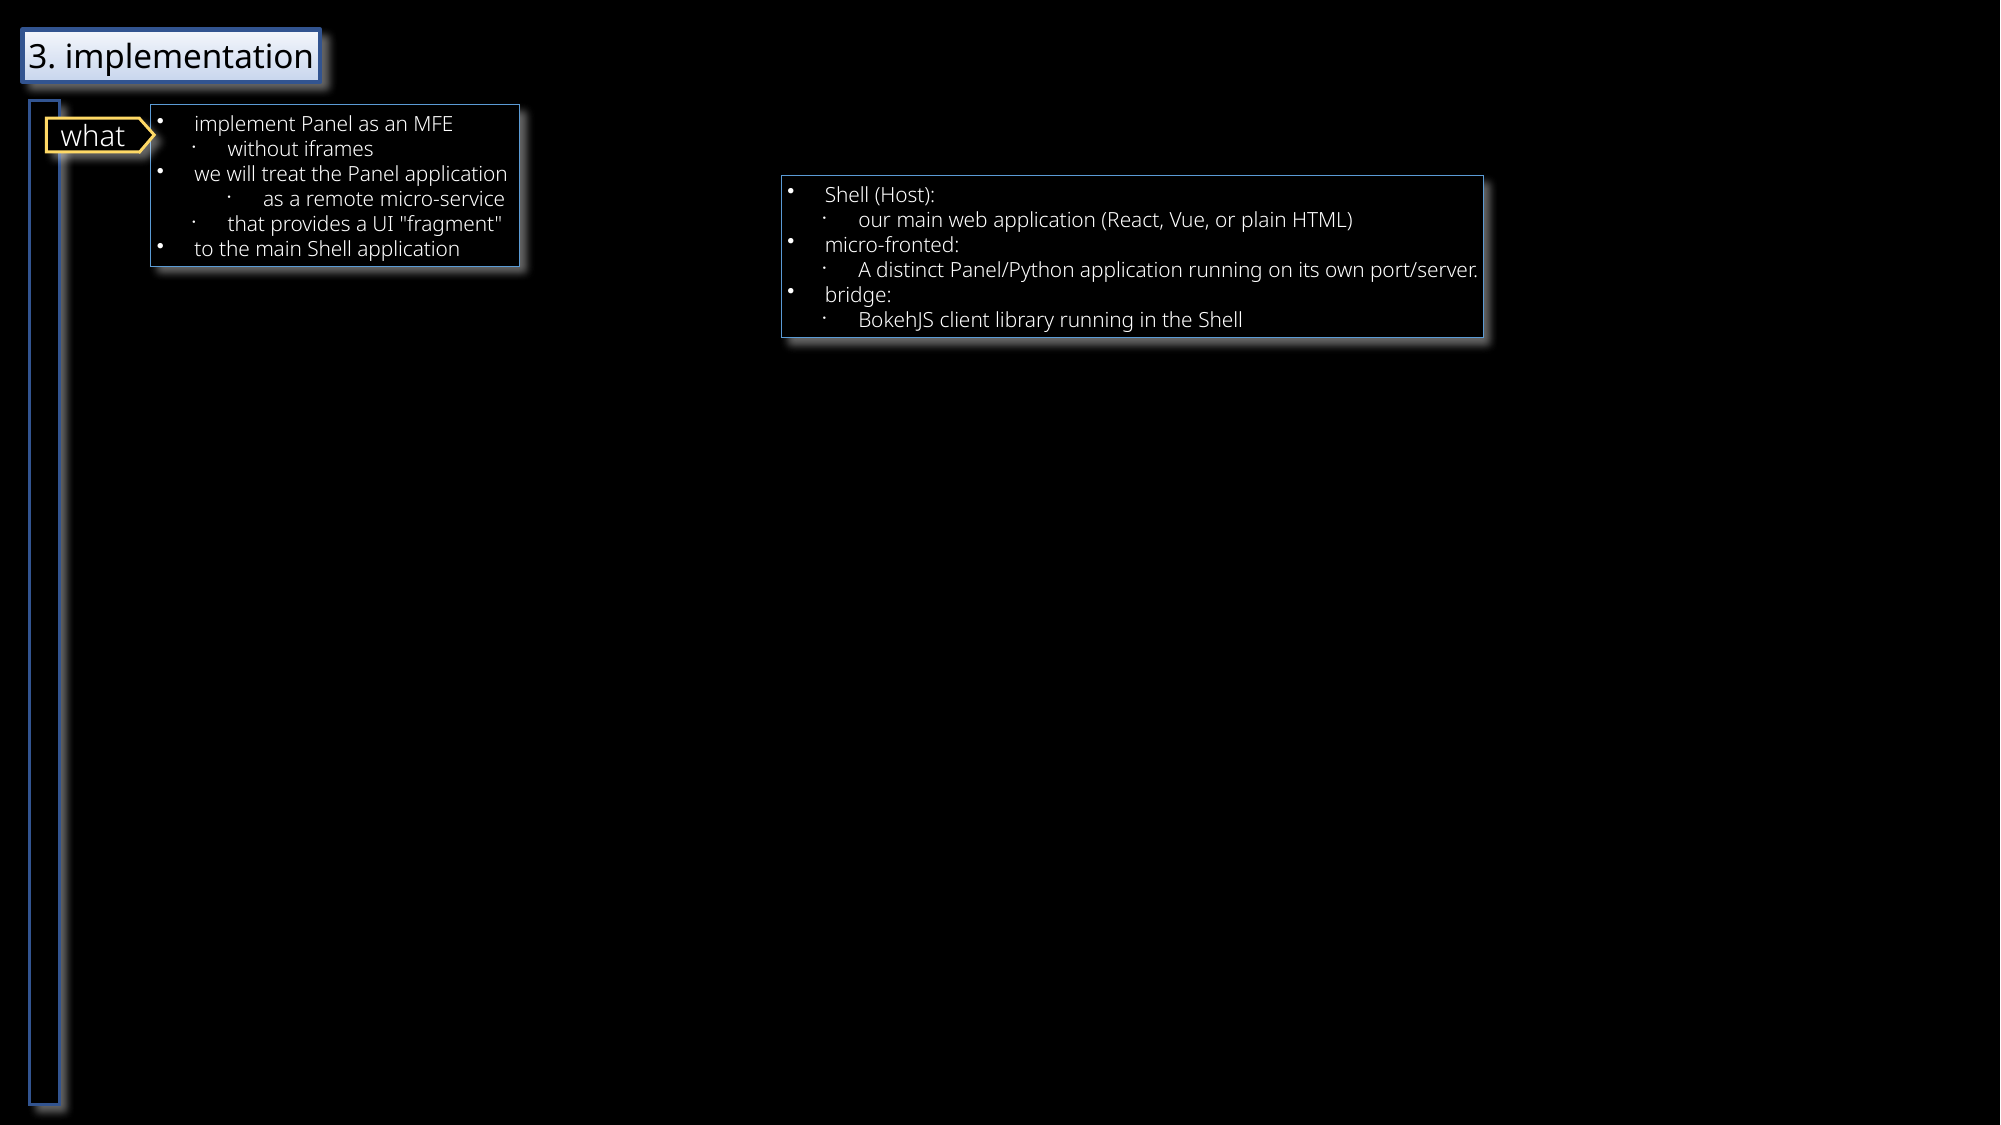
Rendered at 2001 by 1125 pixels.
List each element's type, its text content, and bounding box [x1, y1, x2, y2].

text_box implement Panel as an MFE without iframes we will treat the Panel application as a remote micro-service that provides a UI "fragment" to the main Shell application [150, 104, 520, 267]
text_box Shell (Host): our main web application (React, Vue, or plain HTML) micro-fronted: A distinct Panel/Python application running on its own port/server. bridge: BokehJS client library running in the Shell [781, 175, 1484, 338]
title 3. implementation [29, 29, 314, 82]
text_box what [46, 118, 155, 153]
text_box [29, 100, 60, 1105]
